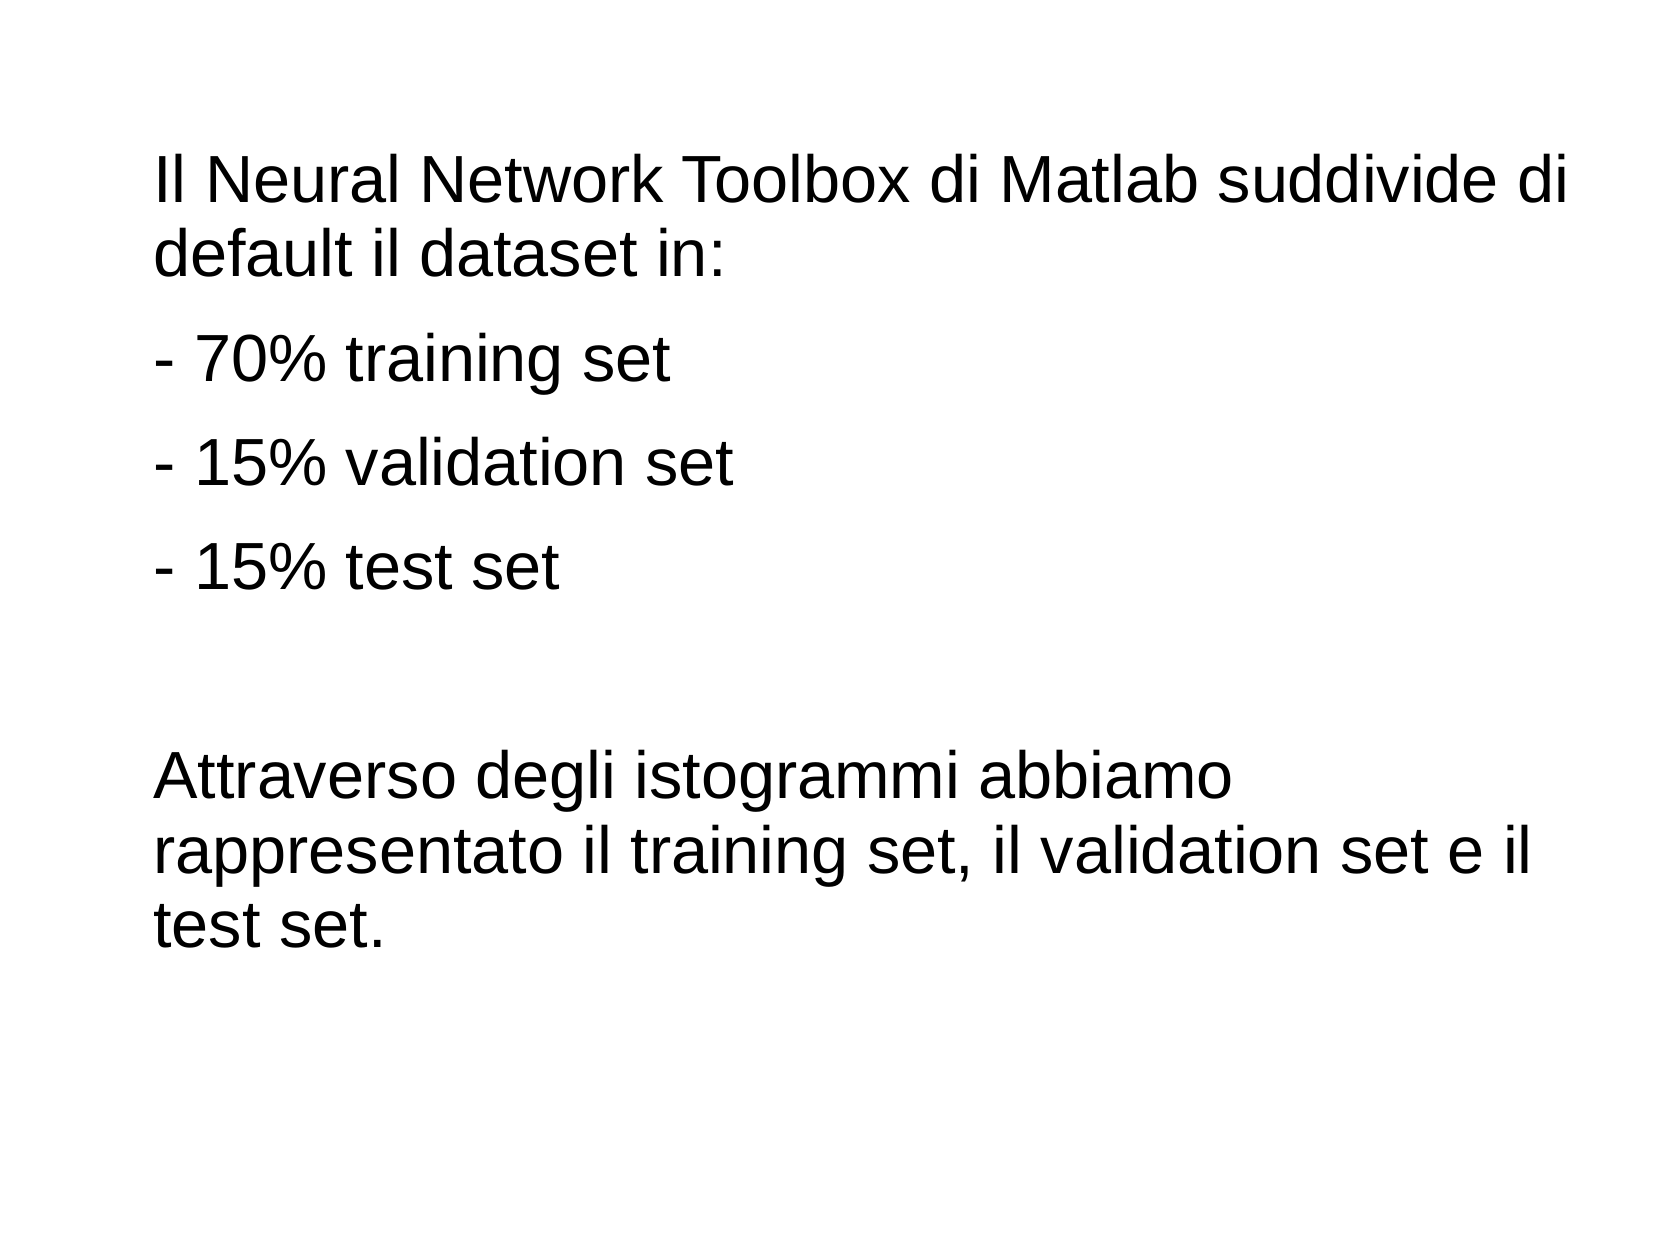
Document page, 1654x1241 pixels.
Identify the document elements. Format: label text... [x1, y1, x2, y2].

list Il Neural Network Toolbox di Matlab suddivide di default il dataset in: - 70% training set - 15% validation set - 15% test set Attraverso degli istogrammi abbiamo rappresentato il training set, il validation set e il test set. [82, 141, 1571, 1010]
